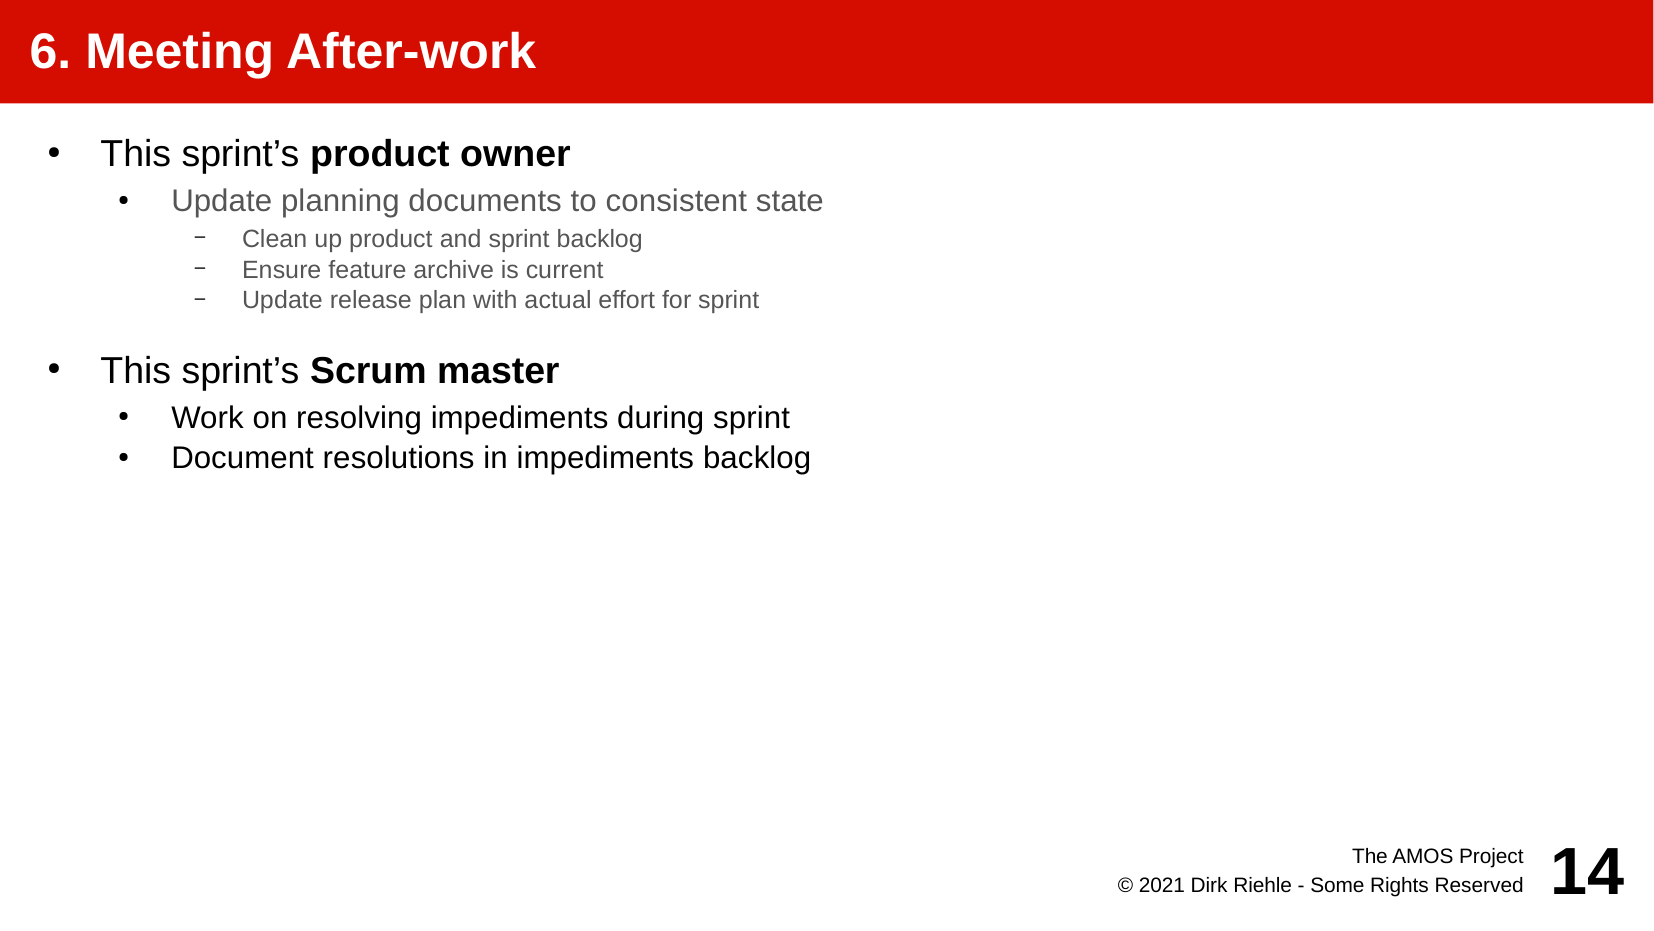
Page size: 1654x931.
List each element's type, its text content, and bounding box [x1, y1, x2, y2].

title 6. Meeting After-work [0, 0, 1654, 104]
list This sprint’s product owner Update planning documents to consistent state Clean up product and sprint backlog Ensure feature archive is current Update release plan with actual effort for sprint This sprint’s Scrum master Work on resolving impediments during sprint Document resolutions in impediments backlog [29, 132, 1625, 813]
